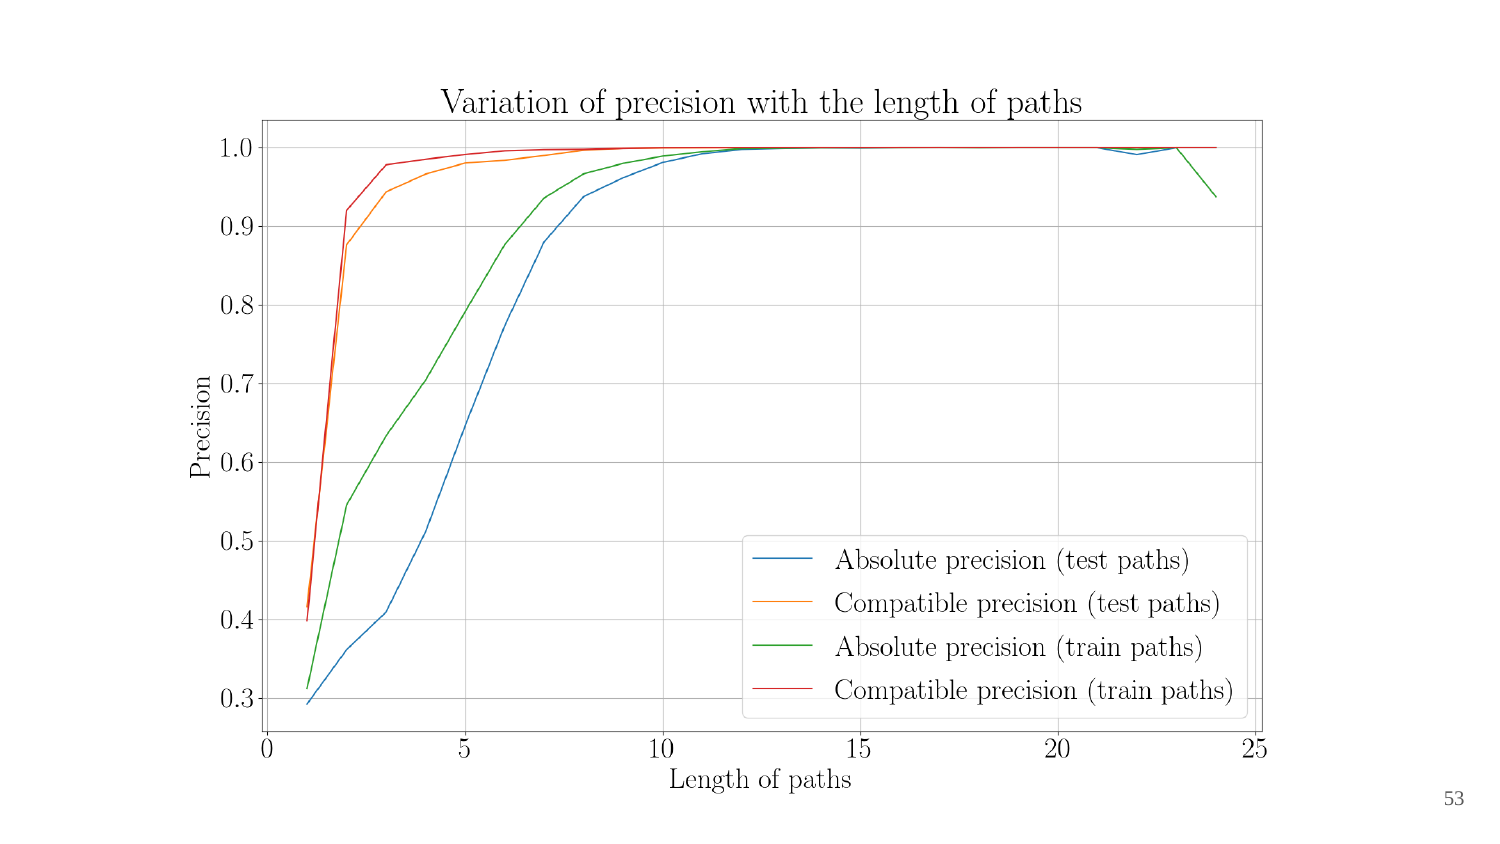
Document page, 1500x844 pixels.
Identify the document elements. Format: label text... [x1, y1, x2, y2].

slide_number <number> [1389, 764, 1480, 830]
picture [100, 24, 1390, 819]
